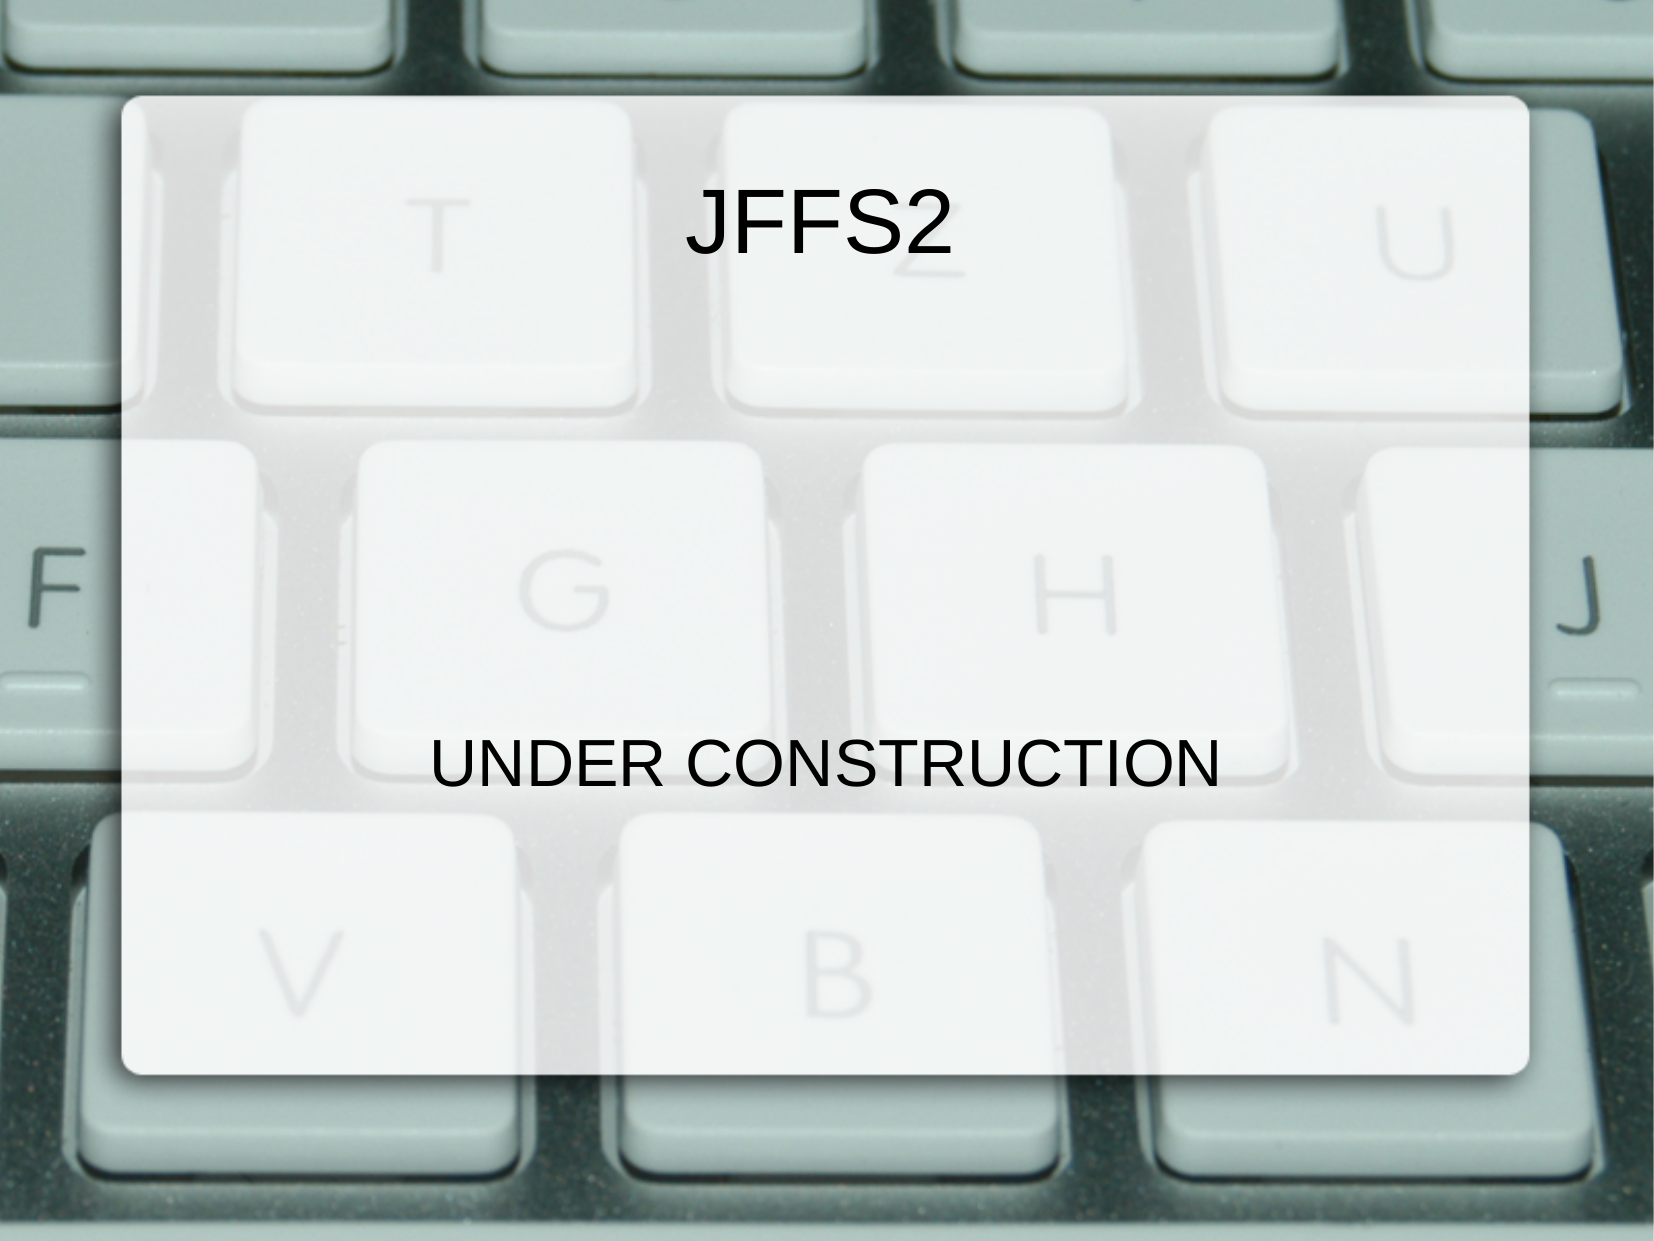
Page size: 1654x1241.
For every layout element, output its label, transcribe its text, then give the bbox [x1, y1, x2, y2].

title JFFS2 [135, 117, 1506, 325]
picture [0, 0, 1654, 1241]
subtitle UNDER CONSTRUCTION [147, 354, 1506, 1173]
